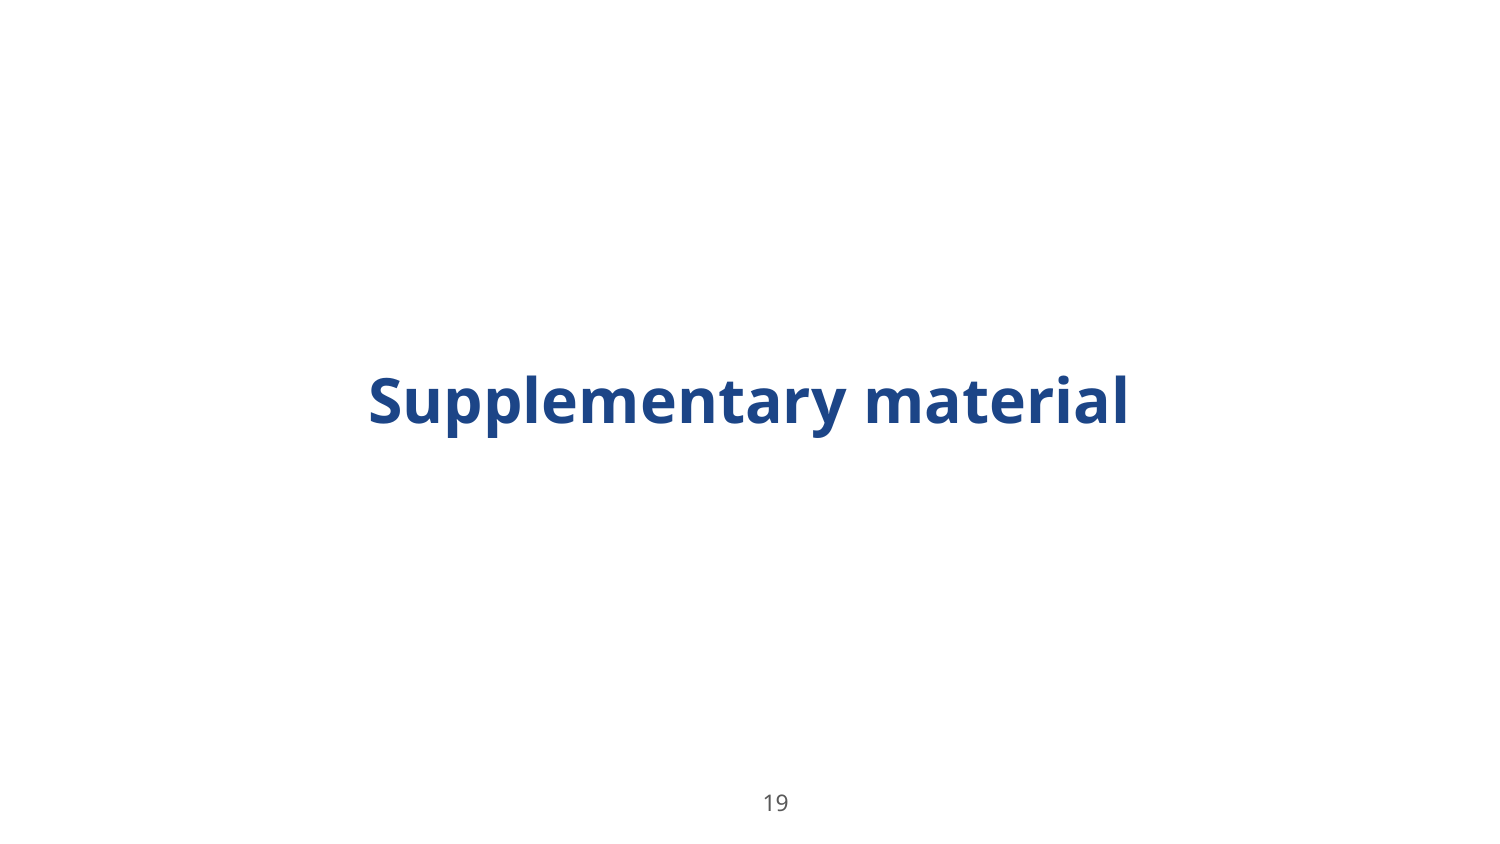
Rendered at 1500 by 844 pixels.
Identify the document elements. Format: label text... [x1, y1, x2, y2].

list Supplementary material [51, 189, 1449, 750]
slide_number <number> [714, 771, 805, 837]
